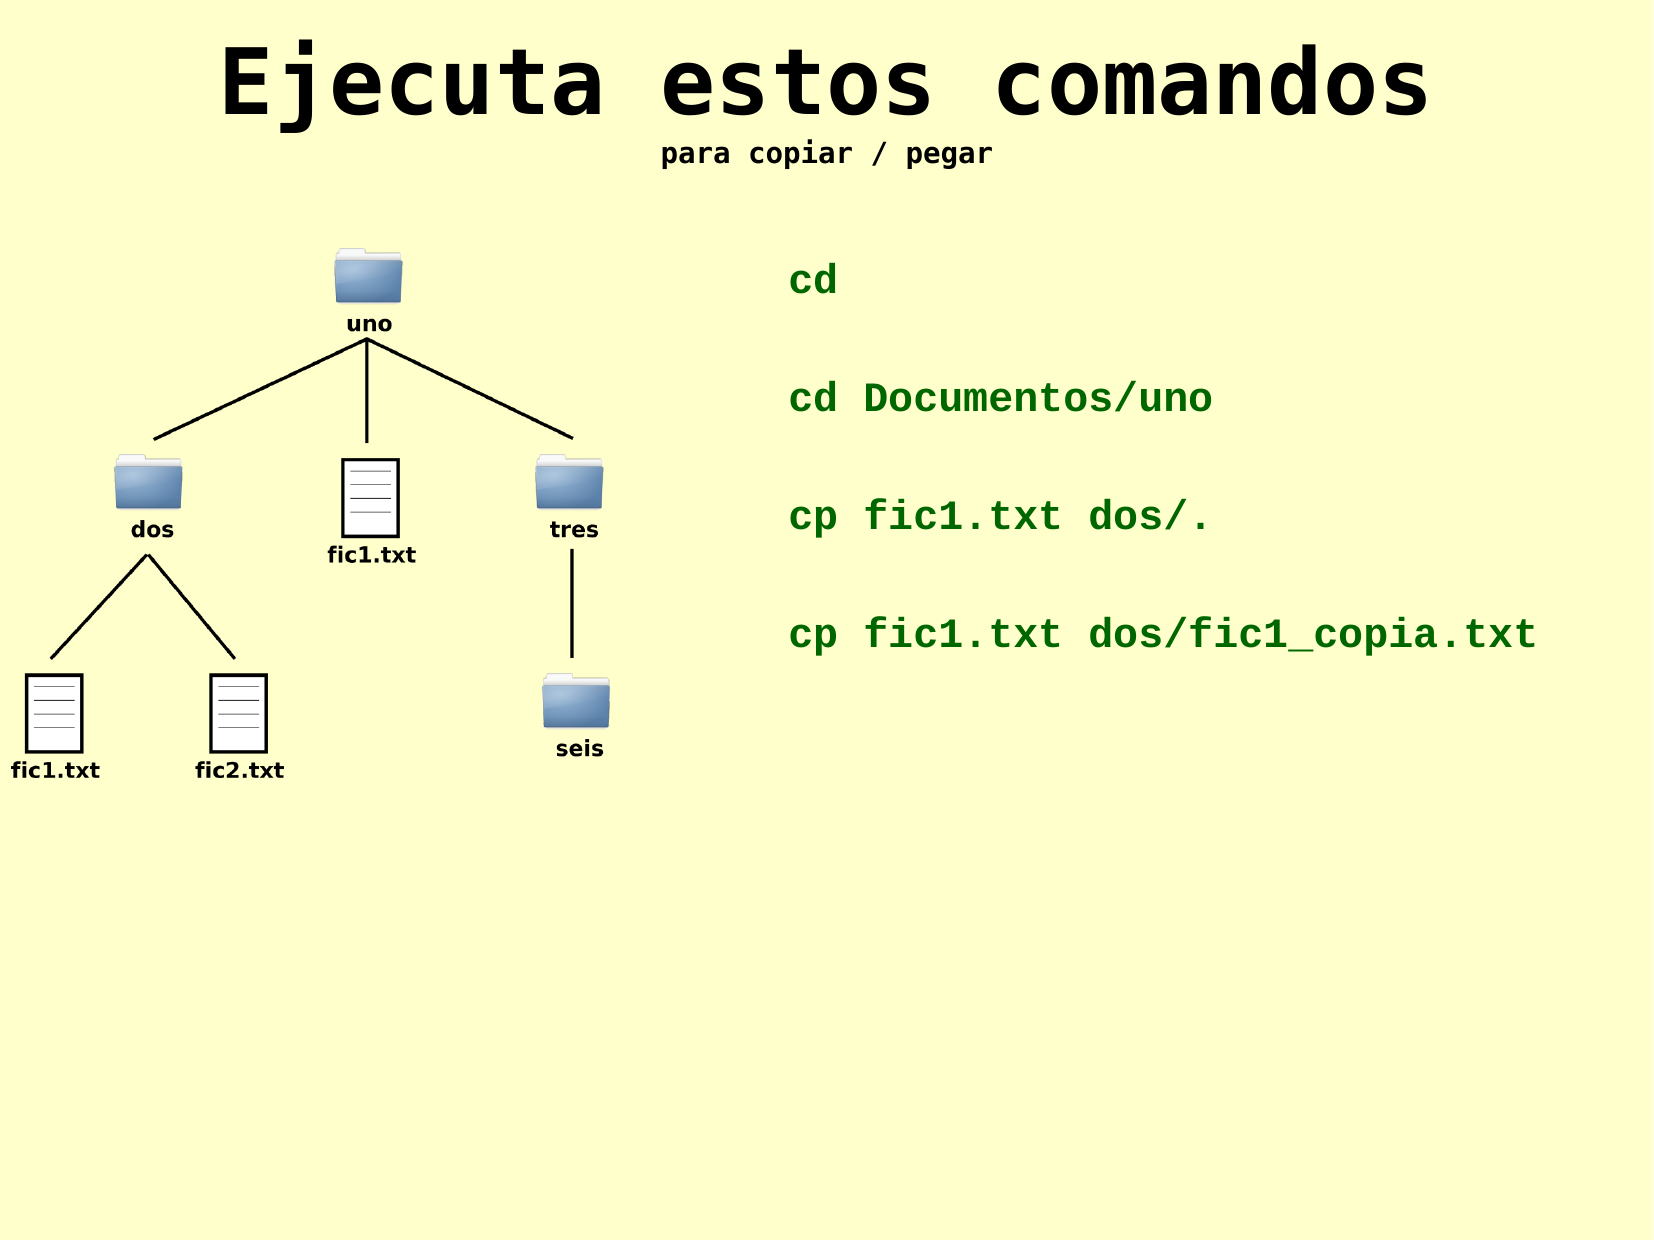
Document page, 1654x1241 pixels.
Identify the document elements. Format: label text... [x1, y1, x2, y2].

title Ejecuta estos comandos para copiar / pegar [82, 0, 1571, 204]
text_box cd Documentos/uno [773, 369, 1654, 449]
picture [11, 248, 610, 778]
text_box cp fic1.txt dos/. [773, 487, 1654, 567]
text_box cd [773, 251, 1654, 331]
text_box cp fic1.txt dos/fic1_copia.txt [773, 605, 1654, 686]
